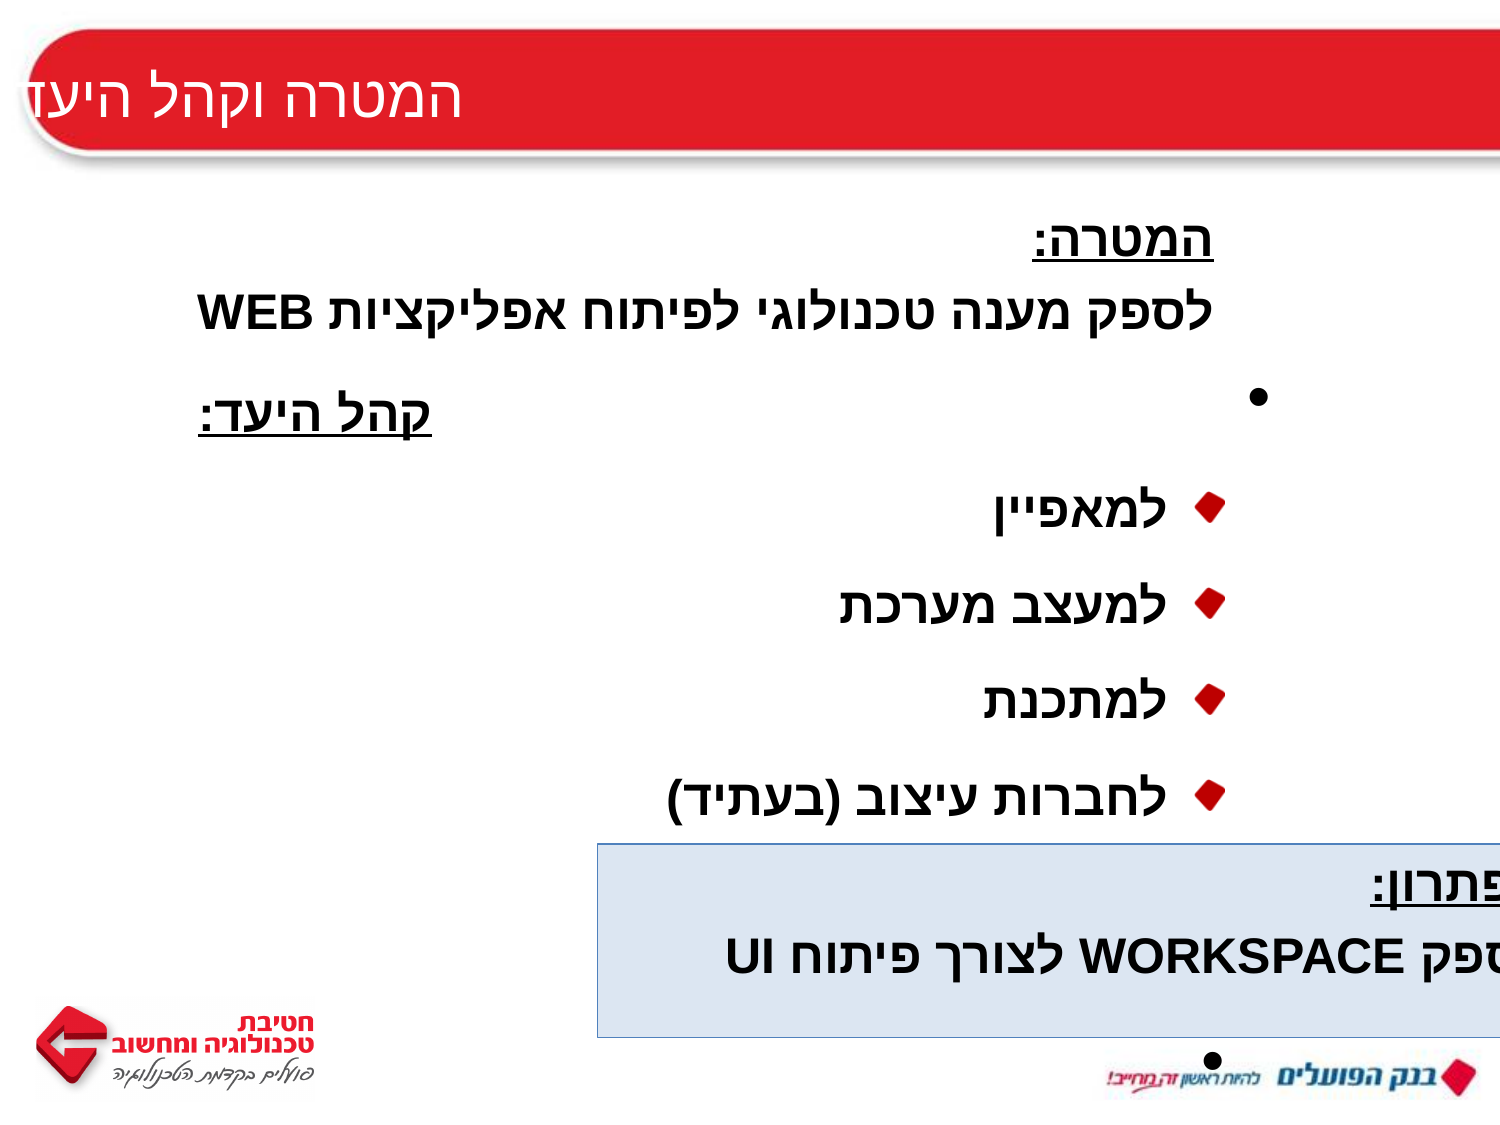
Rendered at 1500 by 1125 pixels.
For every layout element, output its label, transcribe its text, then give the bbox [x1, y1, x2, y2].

title המטרה וקהל היעד [0, 0, 1351, 188]
text_box קהל היעד: [70, 281, 1421, 469]
text_box הפתרון: לספק WORKSPACE לצורך פיתוח UI [597, 843, 1419, 1038]
text_box למאפיין למעצב מערכת למתכנת לחברות עיצוב (בעתיד) [539, 433, 1418, 844]
list המטרה: לספק מענה טכנולוגי לפיתוח אפליקציות WEB [70, 199, 1421, 281]
